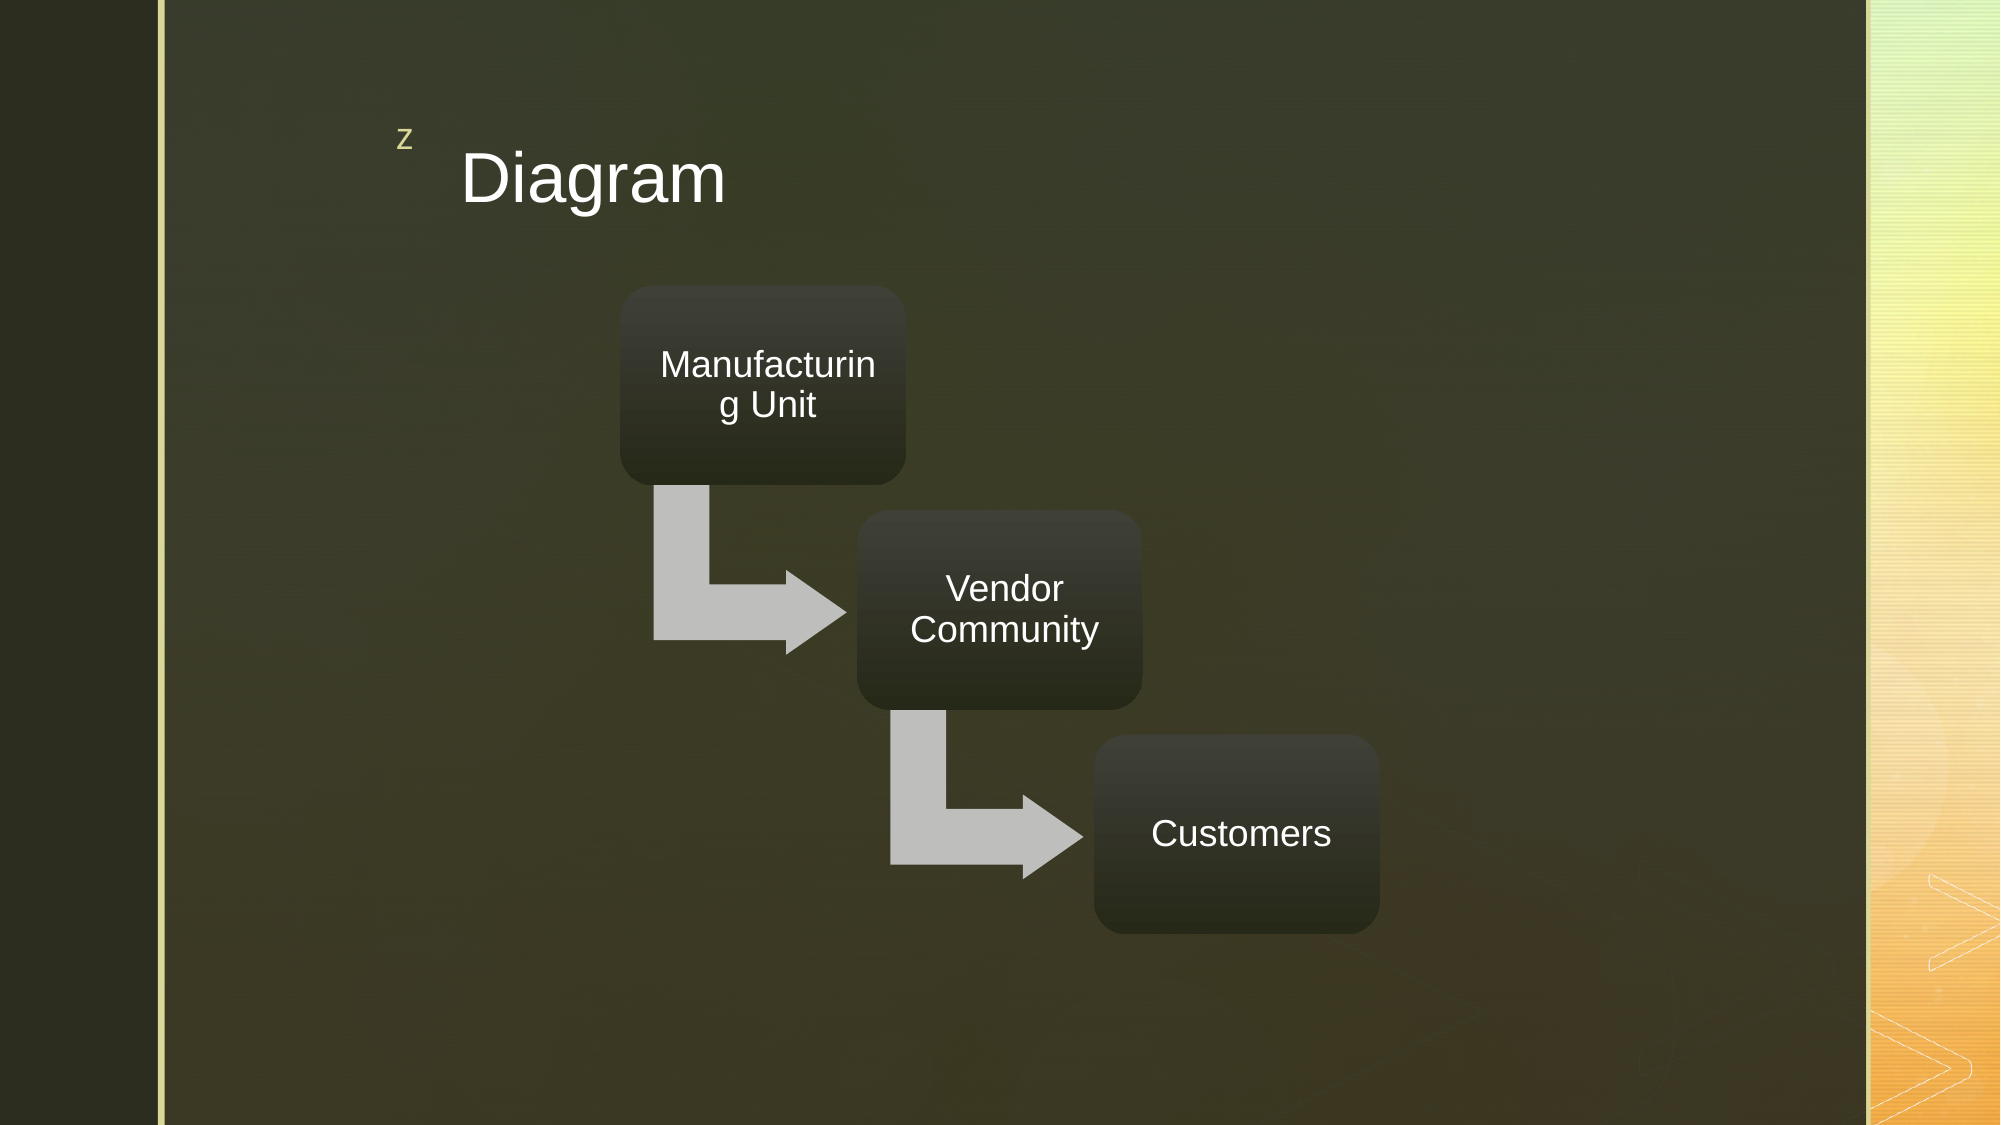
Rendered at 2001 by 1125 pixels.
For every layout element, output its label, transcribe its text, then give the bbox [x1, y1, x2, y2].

text_box Manufacturing Unit [620, 285, 907, 486]
picture [1871, 0, 2001, 1125]
text_box [890, 710, 1084, 880]
text_box Customers [1093, 734, 1380, 935]
title Diagram [405, 134, 1712, 307]
text_box Vendor Community [857, 509, 1143, 710]
text_box [653, 486, 847, 655]
